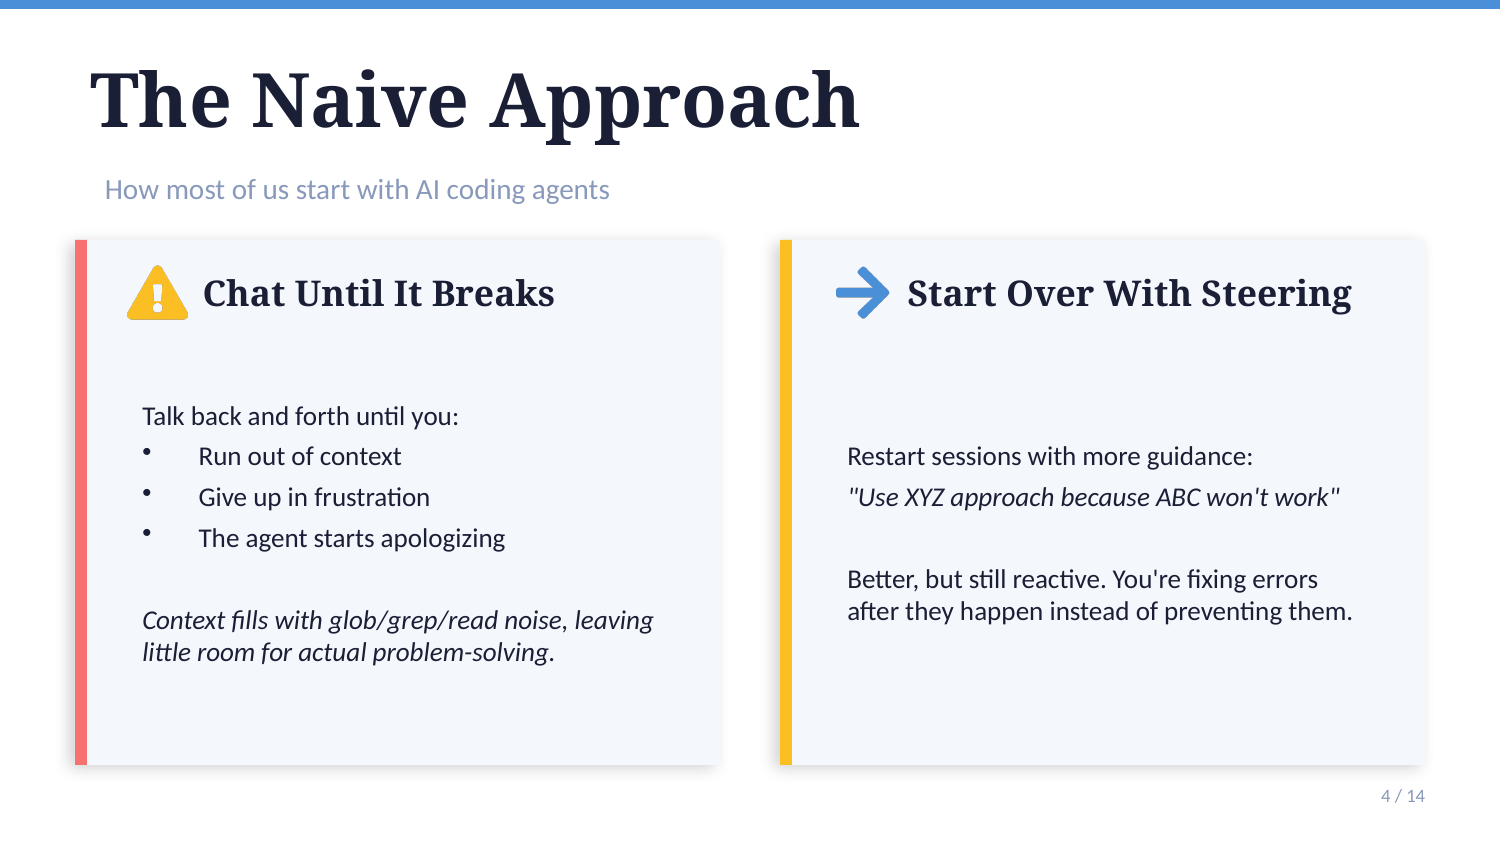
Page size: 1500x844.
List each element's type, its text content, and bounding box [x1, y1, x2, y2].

text_box The Naive Approach [89, 44, 1410, 150]
text_box Start Over With Steering [907, 262, 1388, 323]
text_box [74, 239, 720, 765]
text_box 4 / 14 [1289, 772, 1440, 818]
text_box [779, 239, 1425, 765]
text_box [0, 0, 1500, 9]
picture [127, 262, 188, 323]
text_box Restart sessions with more guidance: "Use XYZ approach because ABC won't work" Better, but still reactive. You're fixing errors after they happen instead of preventing them. [832, 344, 1388, 720]
text_box Chat Until It Breaks [202, 262, 683, 323]
text_box How most of us start with AI coding agents [89, 157, 1410, 218]
text_box Talk back and forth until you: Run out of context Give up in frustration The agent starts apologizing Context fills with glob/grep/read noise, leaving little room for actual problem-solving. [127, 344, 683, 720]
picture [832, 262, 893, 323]
